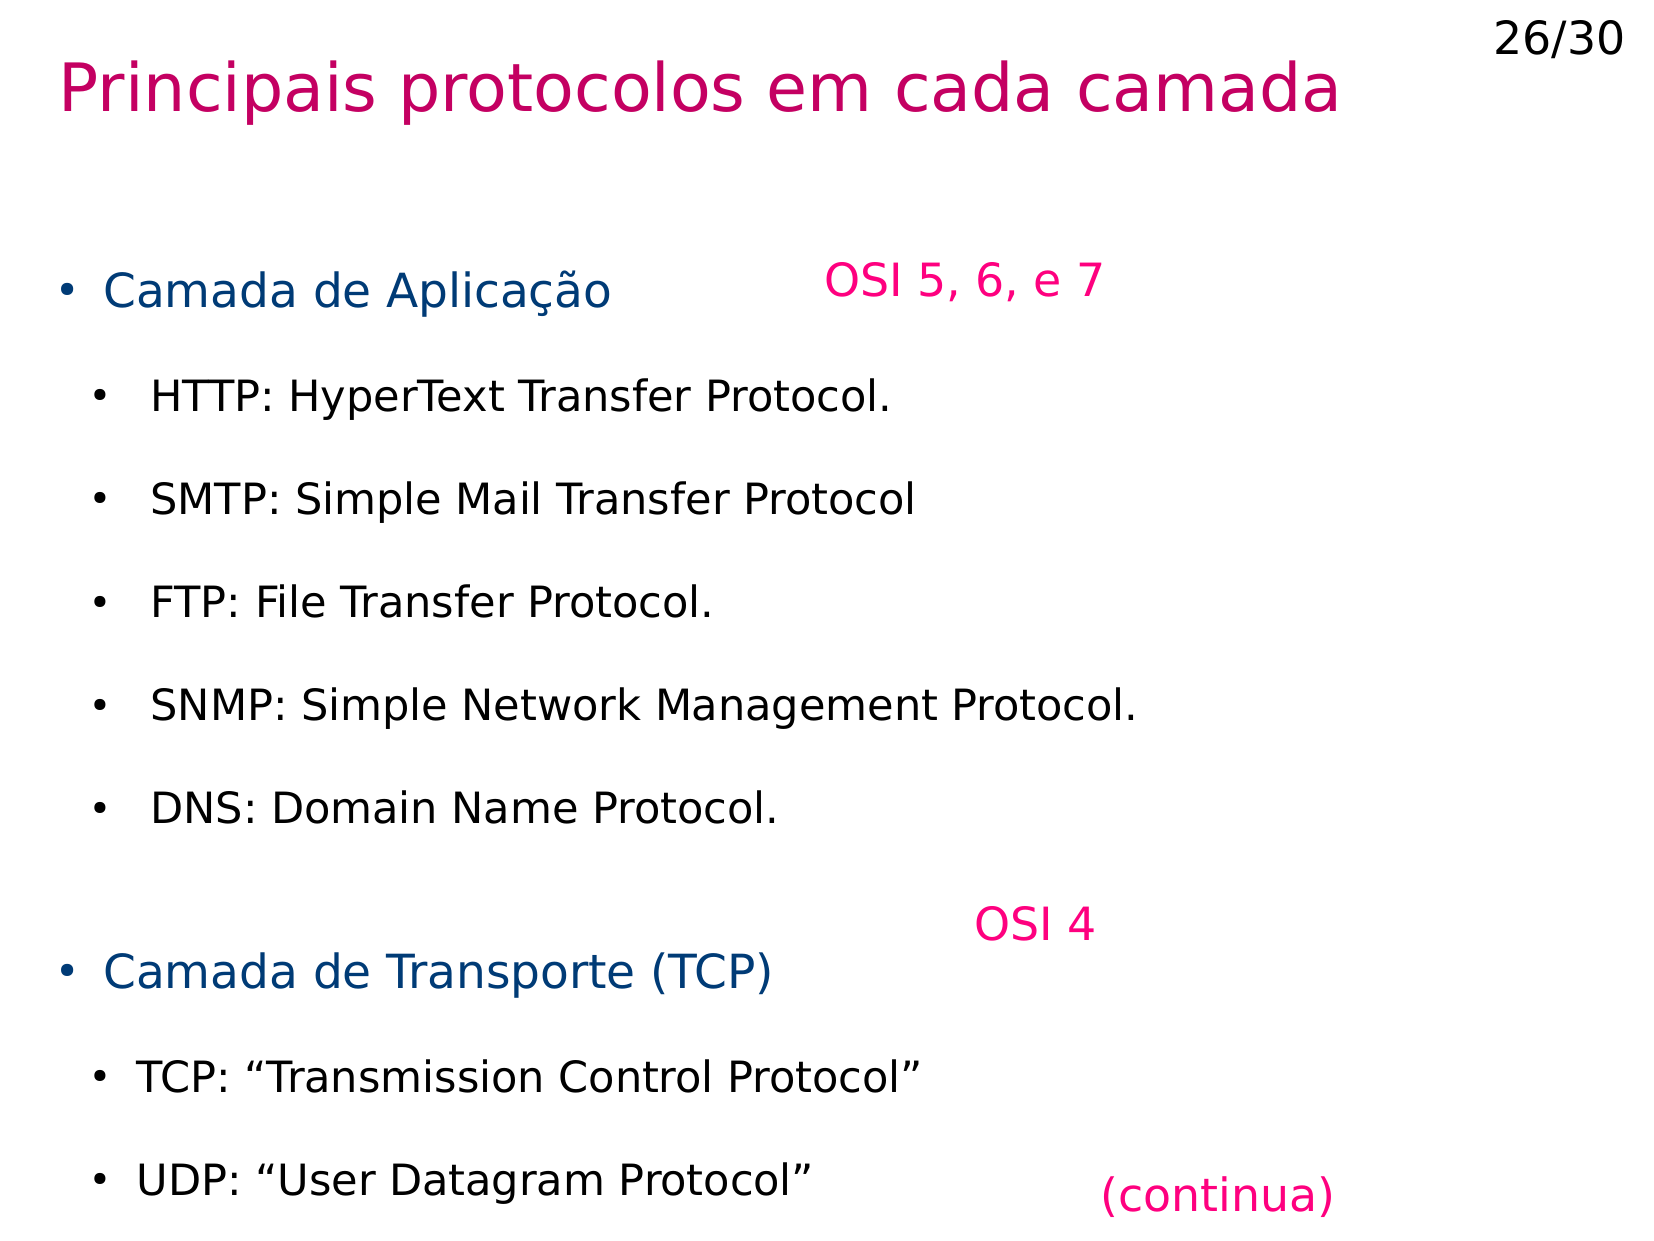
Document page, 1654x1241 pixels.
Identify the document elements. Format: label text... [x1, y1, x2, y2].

text_box OSI 4 [960, 891, 1112, 960]
title Principais protocolos em cada camada [59, 29, 1625, 148]
list Camada de Aplicação HTTP: HyperText Transfer Protocol. SMTP: Simple Mail Transfer Protocol FTP: File Transfer Protocol. SNMP: Simple Network Management Protocol. DNS: Domain Name Protocol. Camada de Transporte (TCP) TCP: “Transmission Control Protocol” UDP: “User Datagram Protocol” [59, 236, 1625, 1211]
text_box (continua) [1085, 1161, 1351, 1231]
text_box OSI 5, 6, e 7 [810, 246, 1121, 316]
